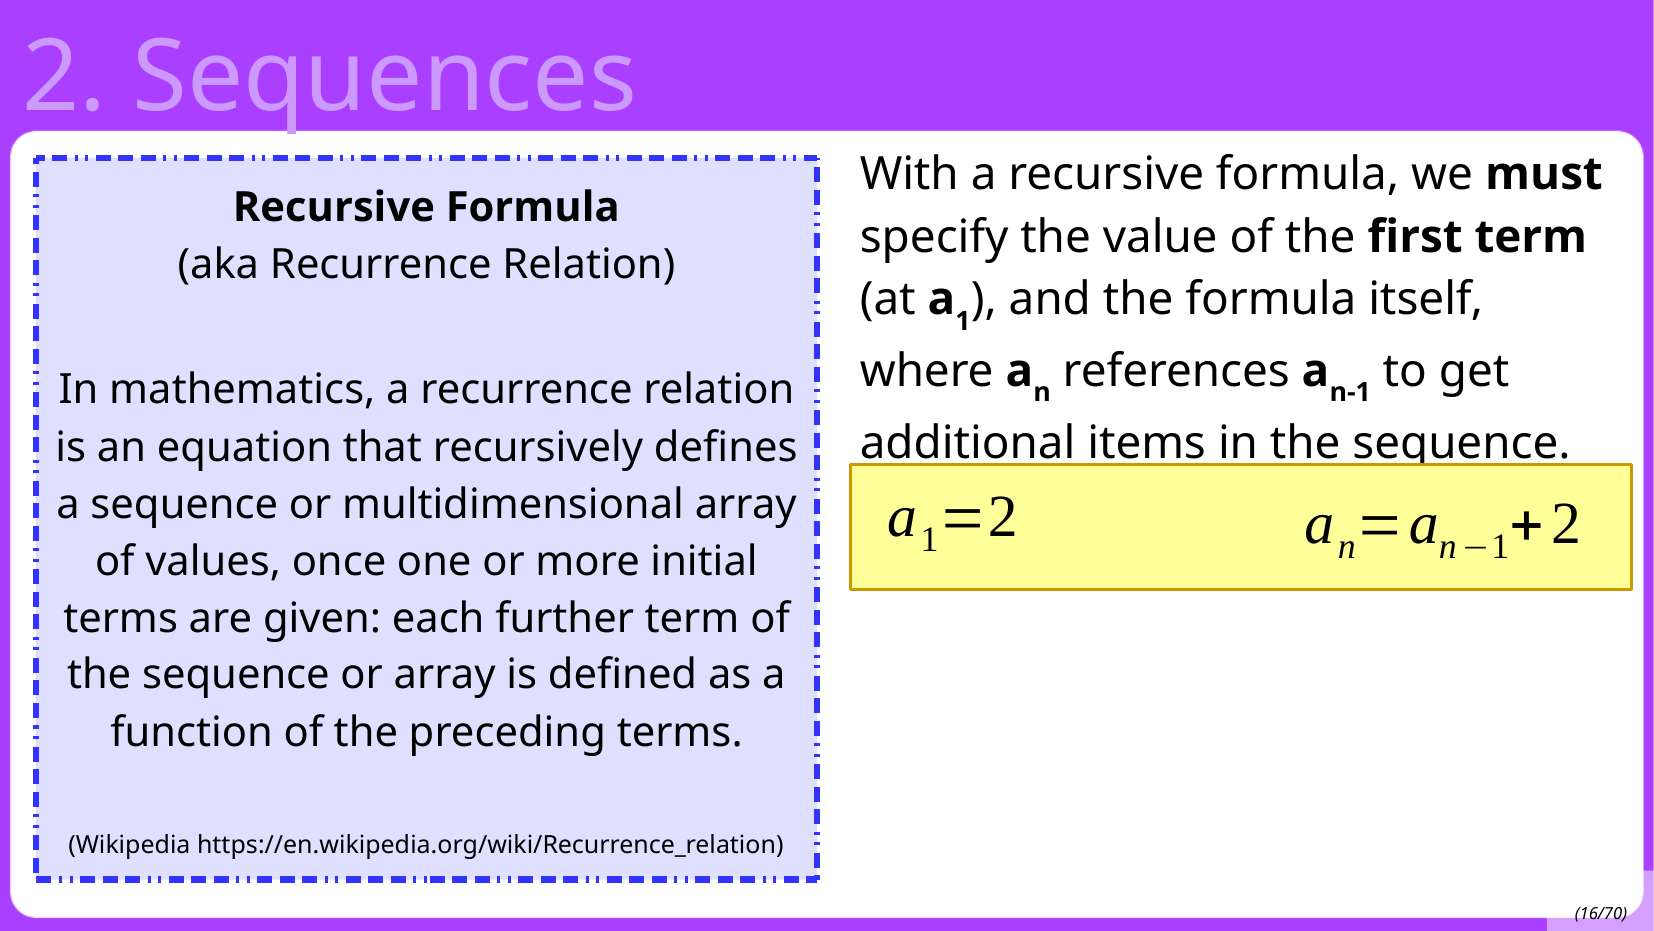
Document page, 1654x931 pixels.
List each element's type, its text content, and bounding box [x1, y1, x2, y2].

title 2. Sequences [22, 13, 1511, 130]
text_box With a recursive formula, we must specify the value of the first term (at a1), and the formula itself, where an references an-1 to get additional items in the sequence. [839, 158, 1624, 455]
chart [1289, 490, 1594, 566]
text_box (<number>/70) [1546, 877, 1654, 931]
picture [0, 0, 1654, 931]
text_box Recursive Formula (aka Recurrence Relation) In mathematics, a recurrence relation is an equation that recursively defines a sequence or multidimensional array of values, once one or more initial terms are given: each further term of the sequence or array is defined as a function of the preceding terms. (Wikipedia https://en.wikipedia.org/wiki/Recurrence_relation) [35, 157, 818, 880]
text_box +2 [1546, 870, 1654, 877]
chart [872, 484, 1033, 560]
text_box [850, 464, 1632, 590]
